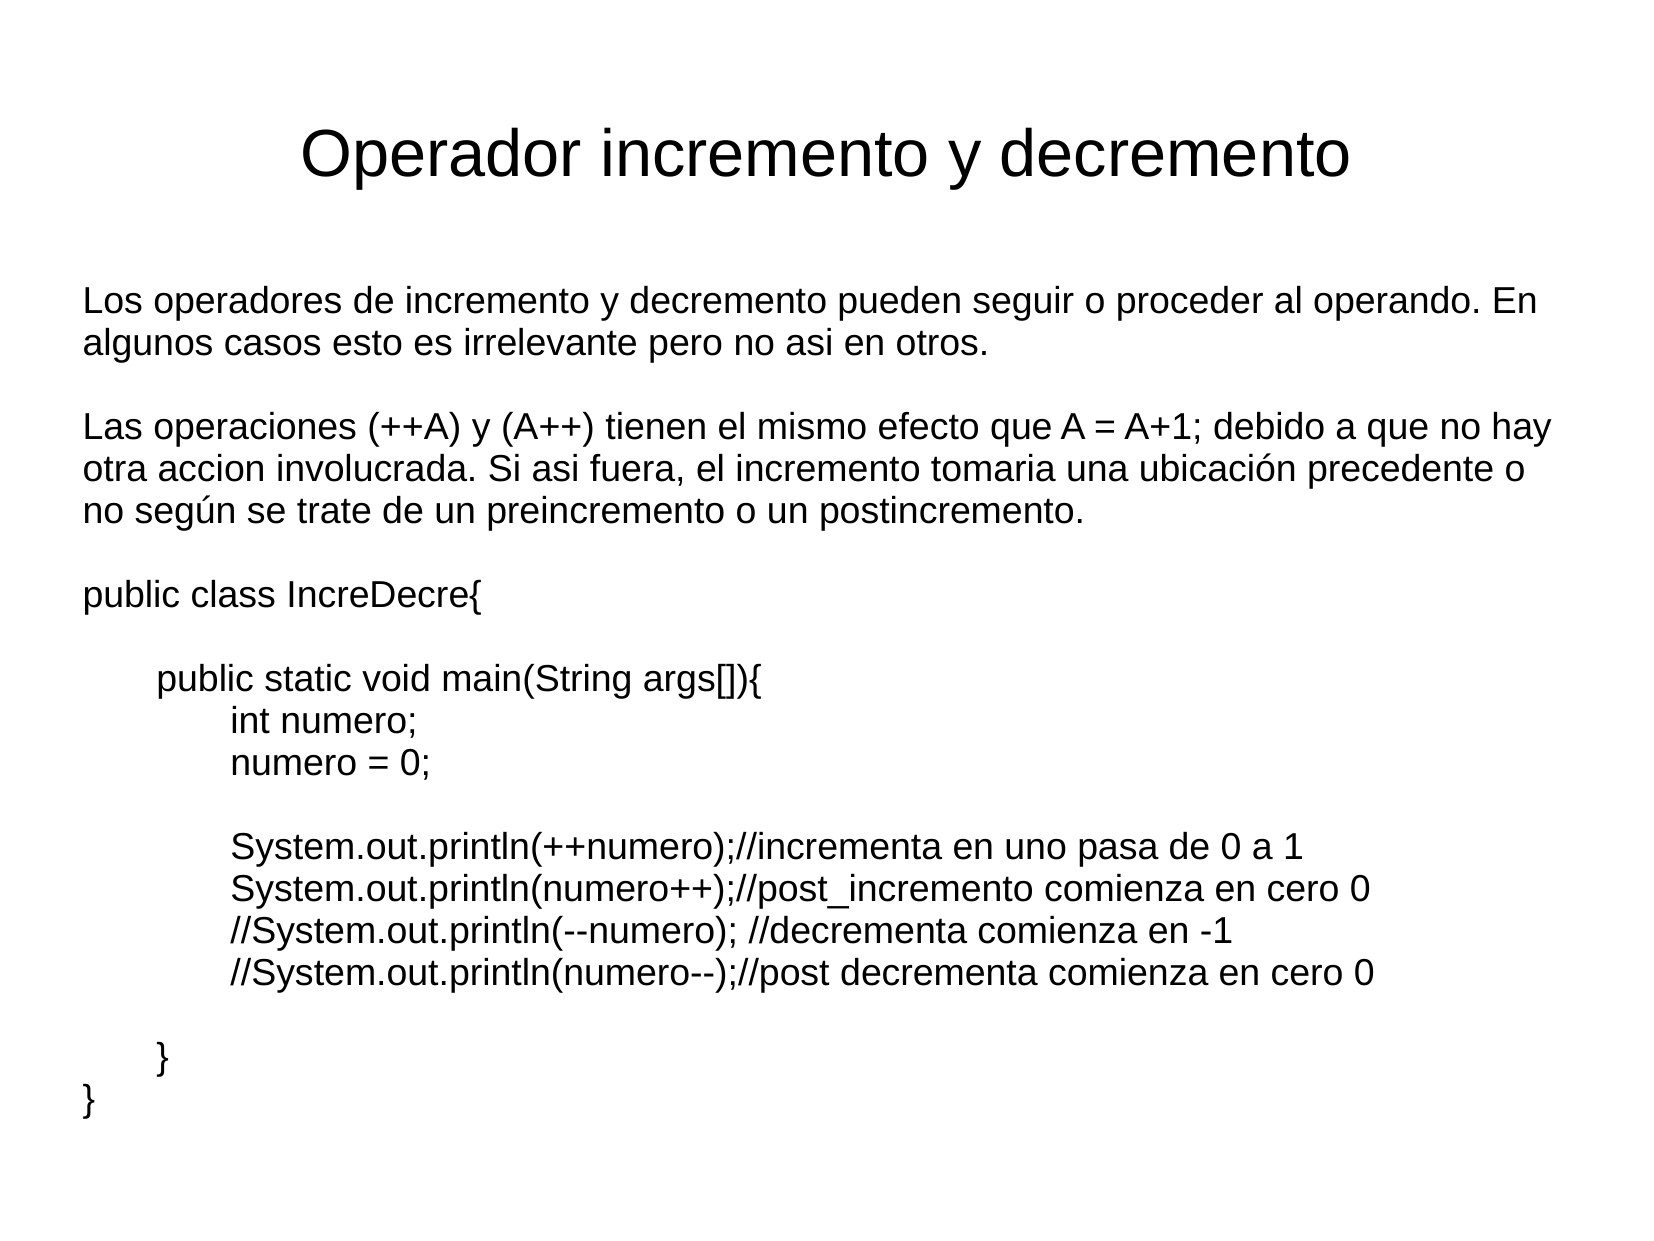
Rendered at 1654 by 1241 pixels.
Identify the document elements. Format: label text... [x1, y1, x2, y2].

subtitle Los operadores de incremento y decremento pueden seguir o proceder al operando. En algunos casos esto es irrelevante pero no asi en otros. Las operaciones (++A) y (A++) tienen el mismo efecto que A = A+1; debido a que no hay otra accion involucrada. Si asi fuera, el incremento tomaria una ubicación precedente o no según se trate de un preincremento o un postincremento. public class IncreDecre{ public static void main(String args[]){ int numero; numero = 0; System.out.println(++numero);//incrementa en uno pasa de 0 a 1 System.out.println(numero++);//post_incremento comienza en cero 0 //System.out.println(--numero); //decrementa comienza en -1 //System.out.println(numero--);//post decrementa comienza en cero 0 } } [82, 278, 1571, 1120]
title Operador incremento y decremento [82, 49, 1571, 257]
